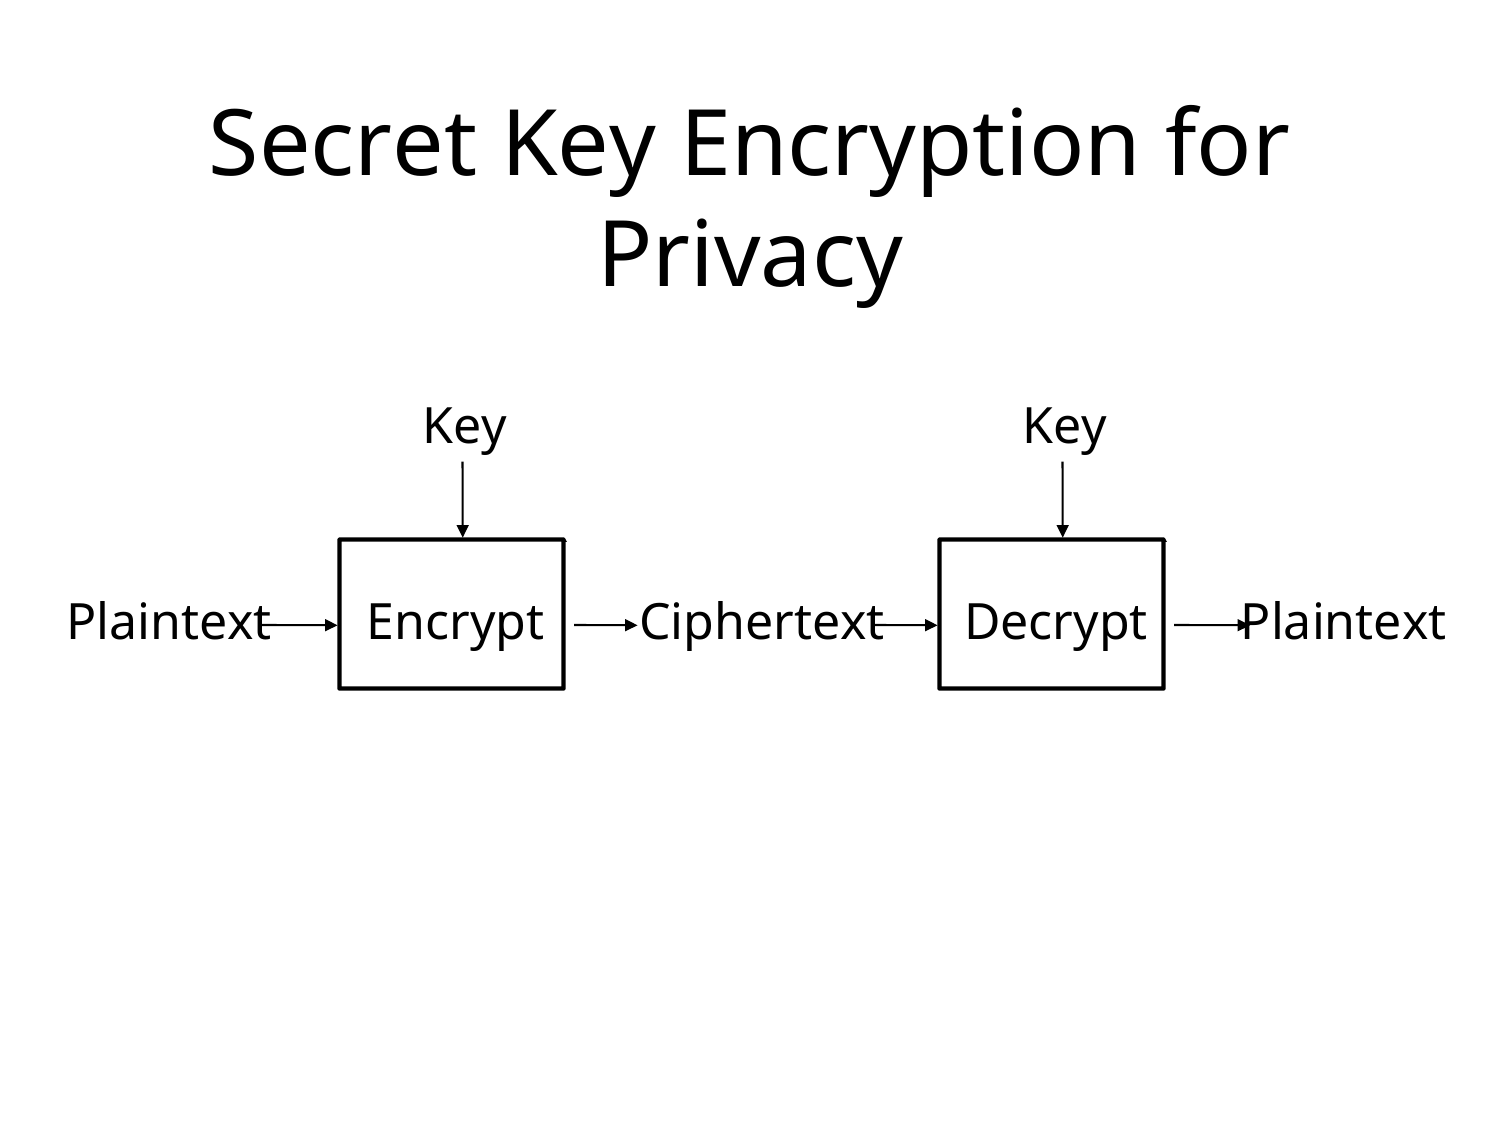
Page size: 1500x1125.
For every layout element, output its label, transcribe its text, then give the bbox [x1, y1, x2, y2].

text_box Plaintext [1225, 581, 1463, 658]
text_box Key [407, 384, 523, 461]
text_box Ciphertext [624, 581, 901, 658]
text_box Encrypt [351, 581, 560, 658]
text_box Decrypt [948, 581, 1164, 658]
text_box [339, 539, 564, 689]
text_box Key [1007, 384, 1123, 461]
text_box [939, 539, 1164, 689]
text_box Plaintext [1249, 607, 1263, 621]
title Secret Key Encryption for Privacy [112, 72, 1388, 315]
text_box Plaintext [50, 581, 288, 658]
